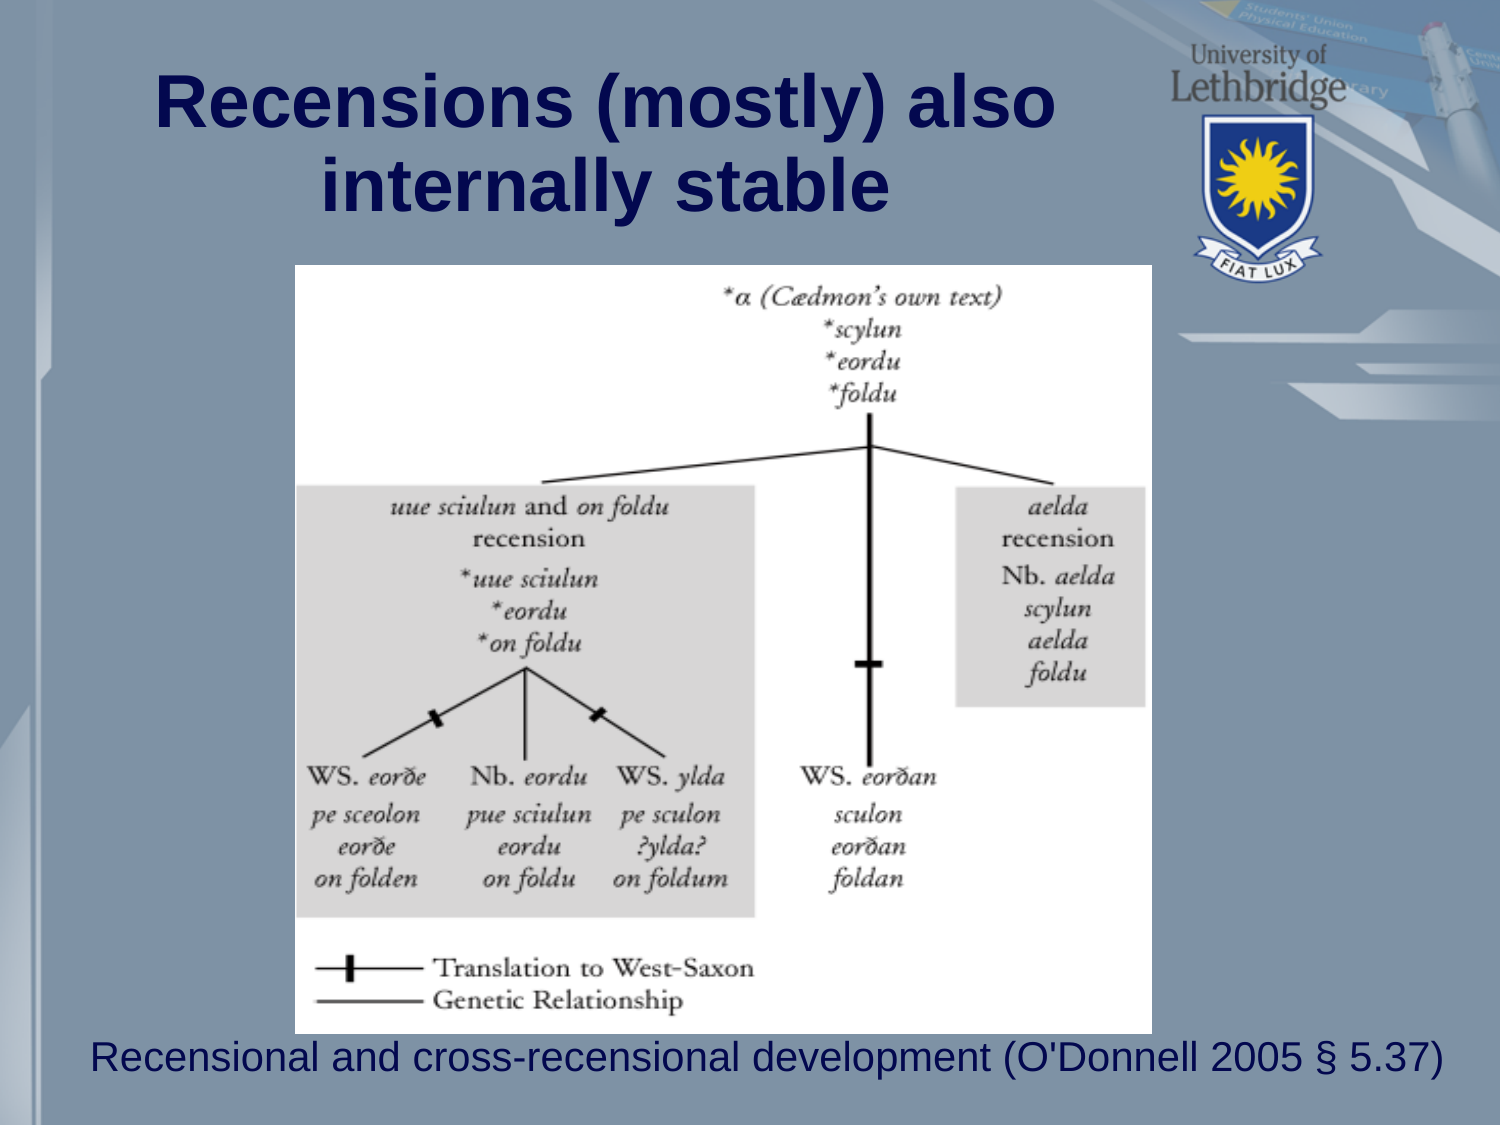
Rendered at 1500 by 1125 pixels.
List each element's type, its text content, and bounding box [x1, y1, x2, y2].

picture [0, 0, 1500, 1125]
title Recensions (mostly) also internally stable [75, 46, 1138, 241]
list Recensional and cross-recensional development (O'Donnell 2005 § 5.37) [88, 1033, 1447, 1125]
